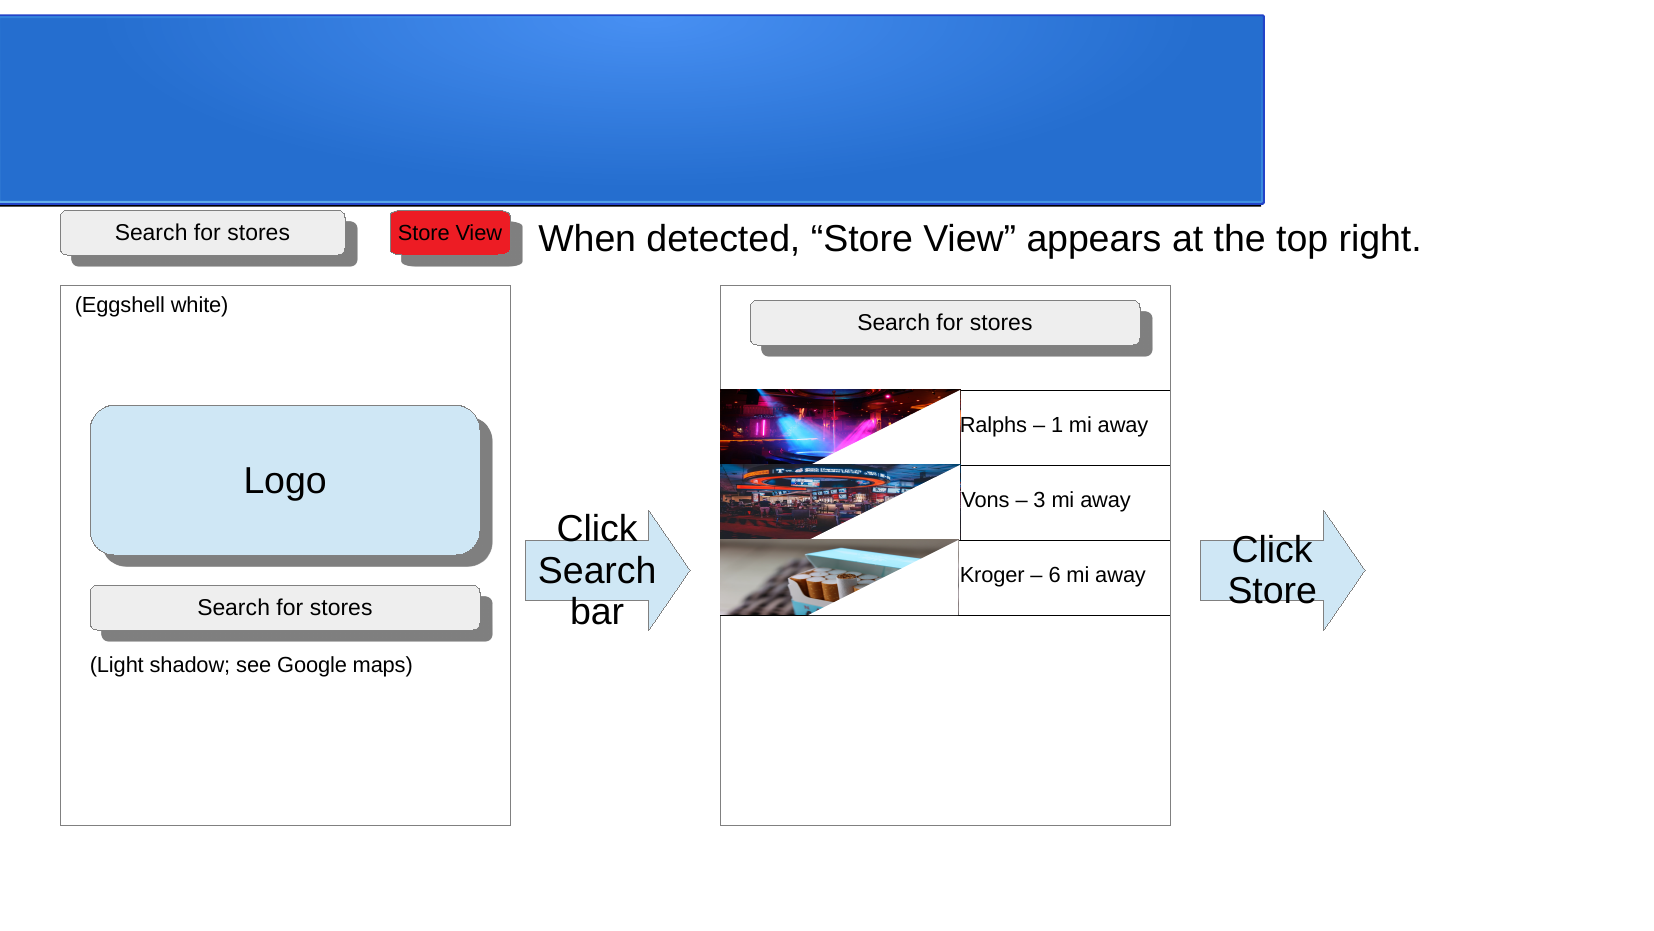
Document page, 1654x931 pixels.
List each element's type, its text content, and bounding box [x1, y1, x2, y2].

text_box When detected, “Store View” appears at the top right. [523, 210, 1438, 267]
text_box Search for stores [750, 300, 1141, 346]
text_box Click Search bar [525, 510, 691, 631]
text_box [60, 285, 511, 826]
picture [720, 389, 961, 616]
text_box [720, 285, 1171, 826]
text_box Search for stores [90, 585, 481, 631]
text_box Kroger – 6 mi away [945, 555, 1162, 595]
text_box Search for stores [60, 210, 346, 256]
text_box Vons – 3 mi away [946, 480, 1148, 520]
text_box Logo [90, 405, 481, 556]
text_box (Light shadow; see Google maps) [75, 645, 429, 685]
text_box Ralphs – 1 mi away [945, 405, 1164, 445]
text_box Store View [390, 210, 511, 256]
text_box Click Store [1200, 510, 1366, 631]
text_box (Eggshell white) [60, 285, 244, 325]
